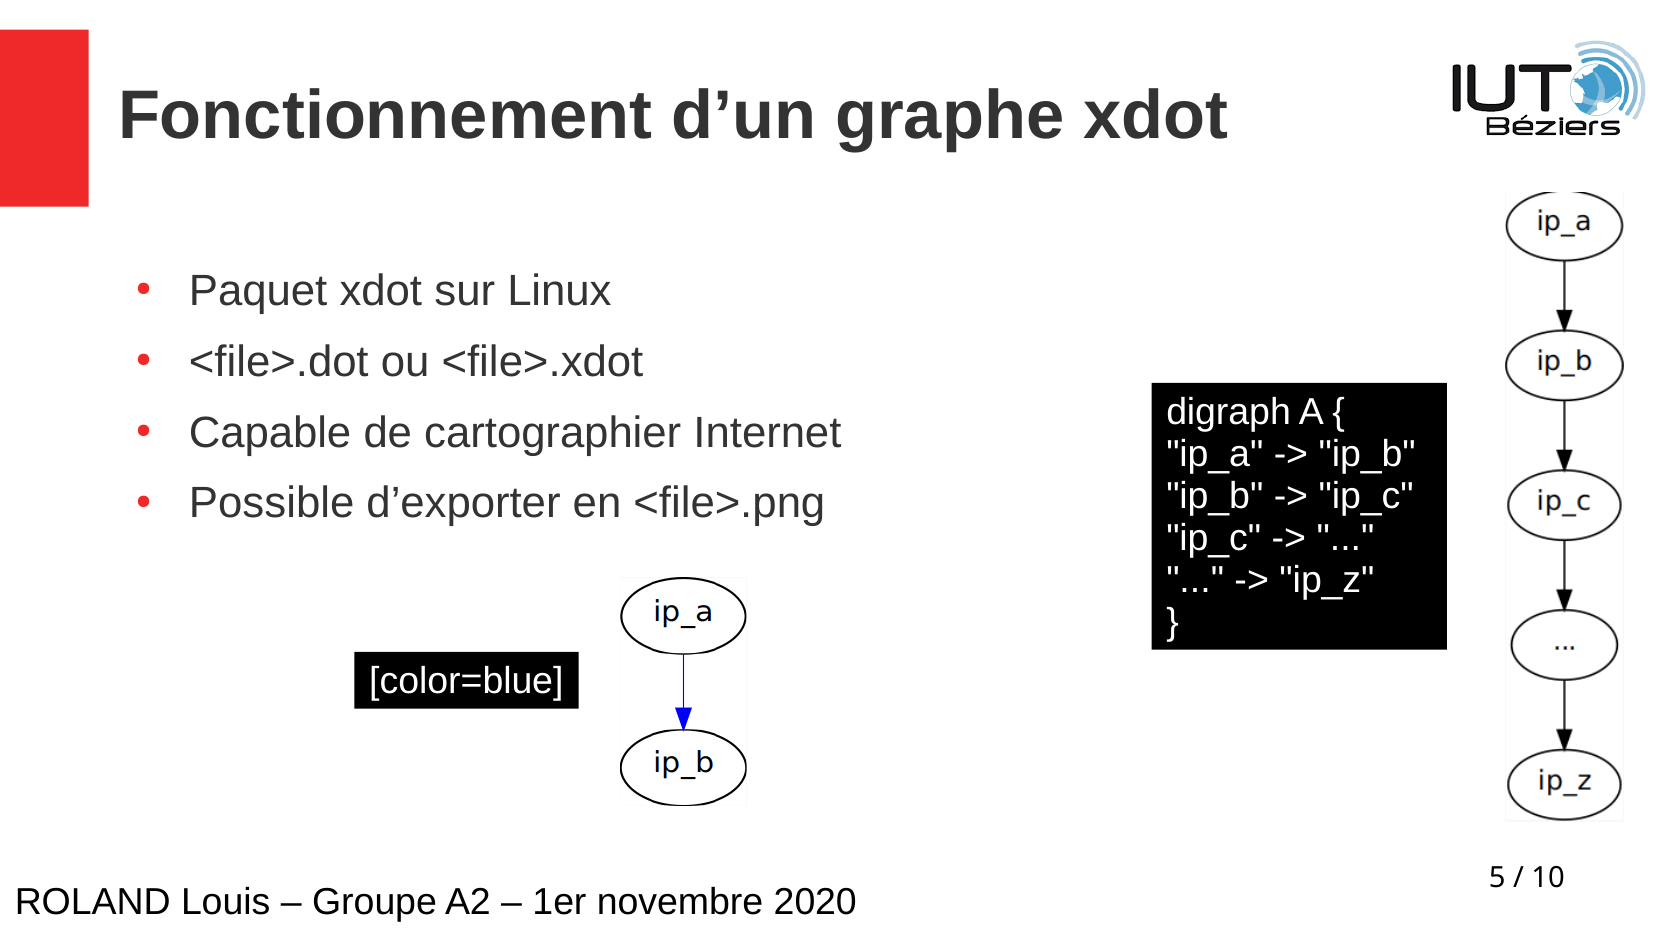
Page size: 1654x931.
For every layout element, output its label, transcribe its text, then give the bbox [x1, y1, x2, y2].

picture [620, 577, 747, 806]
text_box ROLAND Louis – Groupe A2 – 1er novembre 2020 [0, 873, 1477, 931]
text_box [color=blue] [354, 651, 579, 709]
title Fonctionnement d’un graphe xdot [118, 37, 1571, 193]
text_box digraph A { "ip_a" -> "ip_b" "ip_b" -> "ip_c" "ip_c" -> "..." "..." -> "ip_z" } [1151, 382, 1447, 650]
list Paquet xdot sur Linux <file>.dot ou <file>.xdot Capable de cartographier Internet Possible d’exporter en <file>.png [118, 265, 1063, 806]
picture [1443, 11, 1654, 160]
picture [1505, 192, 1624, 823]
